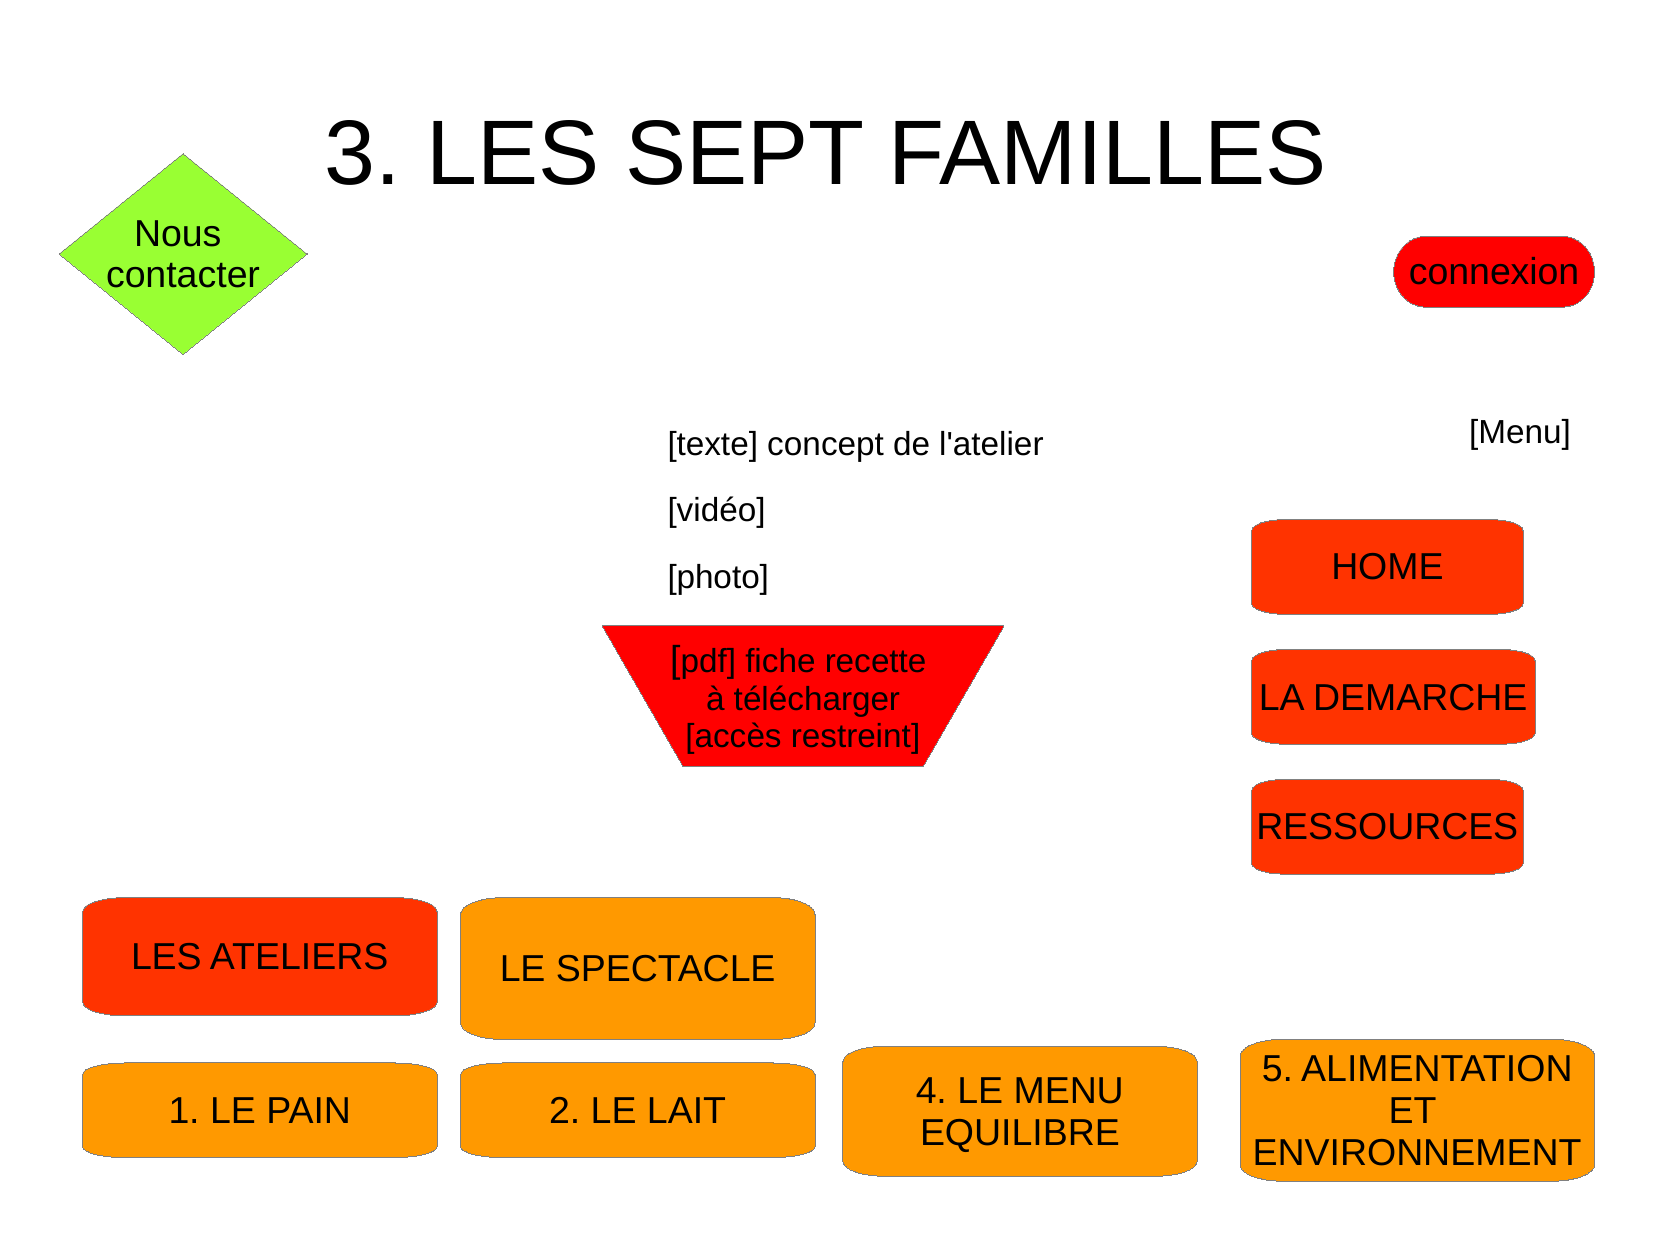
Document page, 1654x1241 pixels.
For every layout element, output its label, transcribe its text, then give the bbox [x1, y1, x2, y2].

text_box Nous contacter [59, 153, 308, 355]
text_box 1. LE PAIN [82, 1062, 438, 1158]
text_box 4. LE MENU EQUILIBRE [842, 1046, 1198, 1177]
text_box connexion [1393, 236, 1595, 308]
list [Menu] [1168, 413, 1571, 922]
text_box LA DEMARCHE [1251, 649, 1536, 745]
list [texte] concept de l'atelier [vidéo] [photo] [596, 425, 1075, 767]
title 3. LES SEPT FAMILLES [82, 49, 1571, 257]
text_box 2. LE LAIT [460, 1062, 816, 1158]
text_box HOME [1251, 519, 1524, 615]
text_box [pdf] fiche recette à télécharger [accès restreint] [602, 625, 1004, 767]
text_box 5. ALIMENTATION ET ENVIRONNEMENT [1240, 1039, 1595, 1182]
text_box LE SPECTACLE [460, 897, 816, 1040]
text_box LES ATELIERS [82, 897, 438, 1016]
text_box RESSOURCES [1251, 779, 1524, 875]
